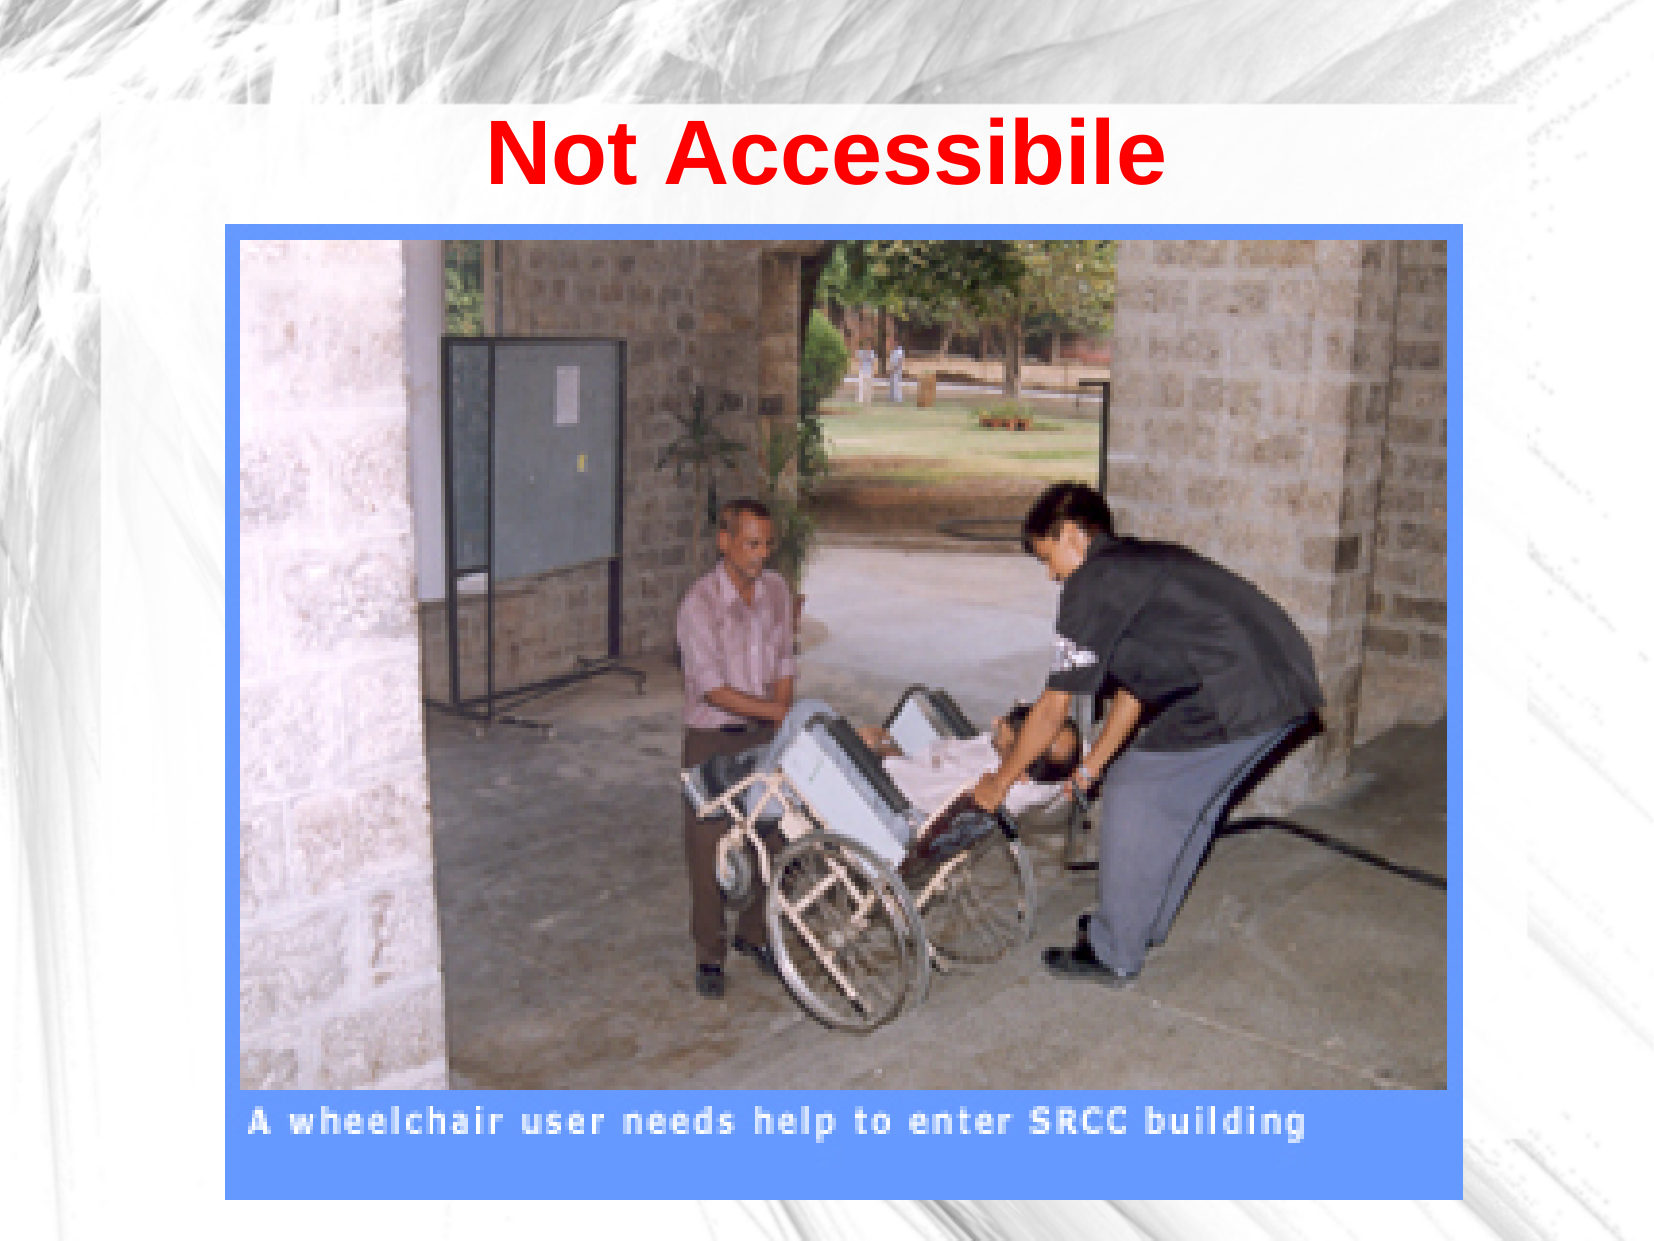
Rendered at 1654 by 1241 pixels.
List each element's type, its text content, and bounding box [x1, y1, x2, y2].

picture [0, 0, 1654, 1241]
title Not Accessibile [82, 49, 1571, 257]
